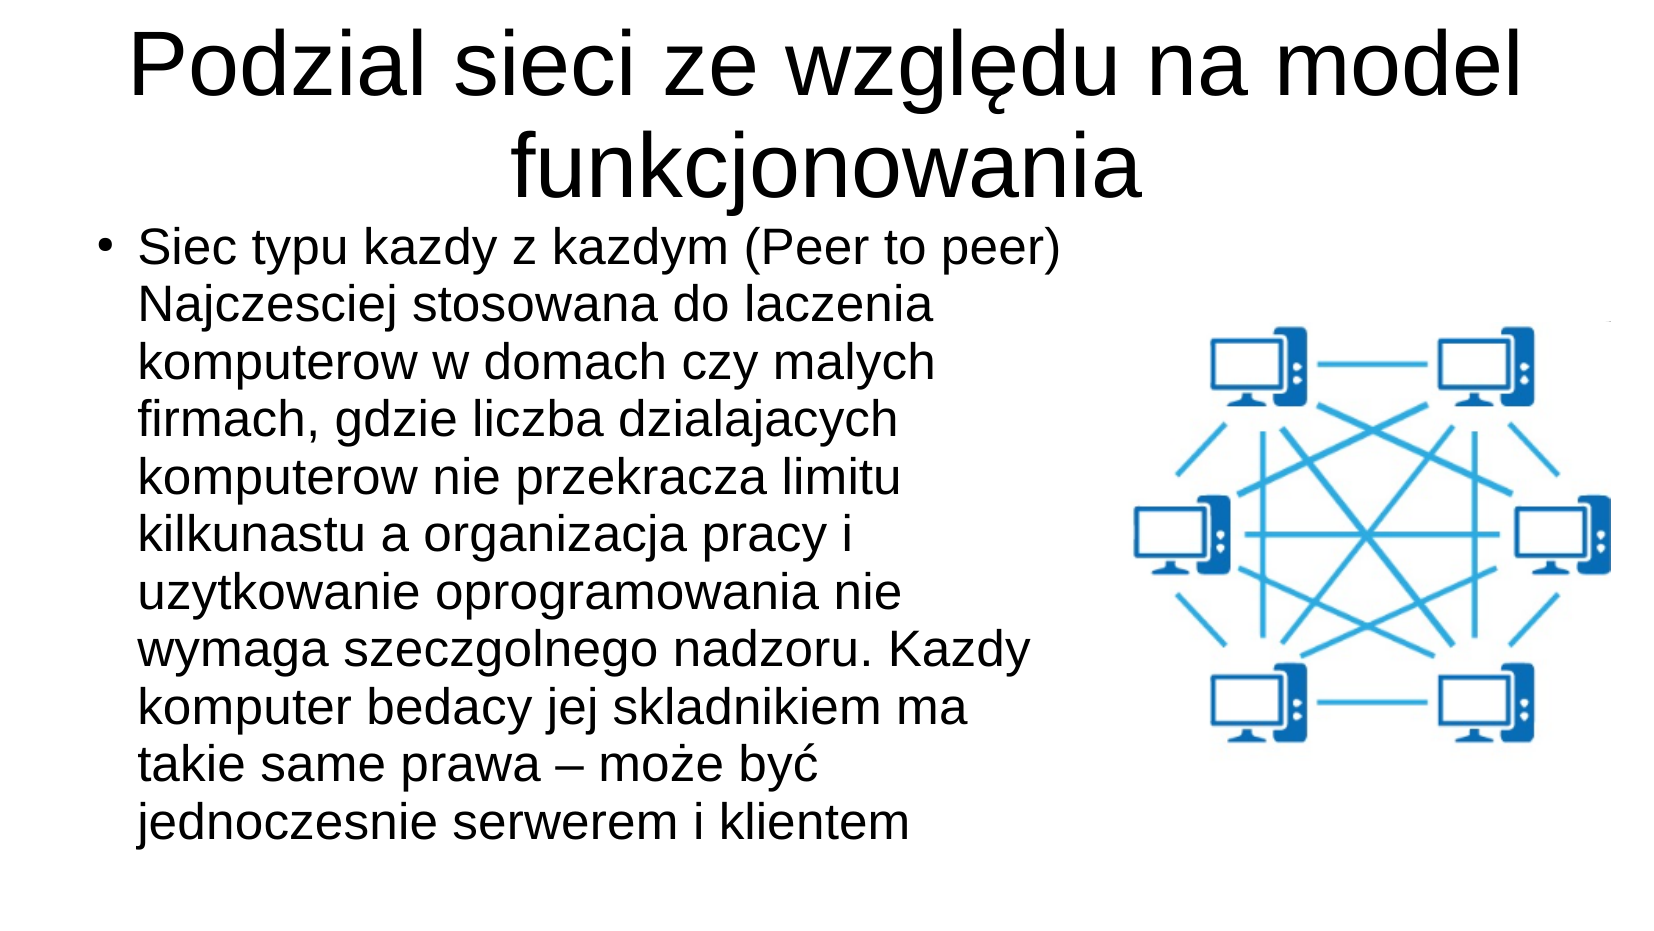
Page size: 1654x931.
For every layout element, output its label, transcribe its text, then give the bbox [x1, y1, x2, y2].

list Siec typu kazdy z kazdym (Peer to peer) Najczesciej stosowana do laczenia komputerow w domach czy malych firmach, gdzie liczba dzialajacych komputerow nie przekracza limitu kilkunastu a organizacja pracy i uzytkowanie oprogramowania nie wymaga szeczgolnego nadzoru. Kazdy komputer bedacy jej skladnikiem ma takie same prawa – może być jednoczesnie serwerem i klientem [82, 217, 1071, 903]
picture [1097, 321, 1611, 773]
title Podzial sieci ze względu na model funkcjonowania [82, 12, 1571, 218]
